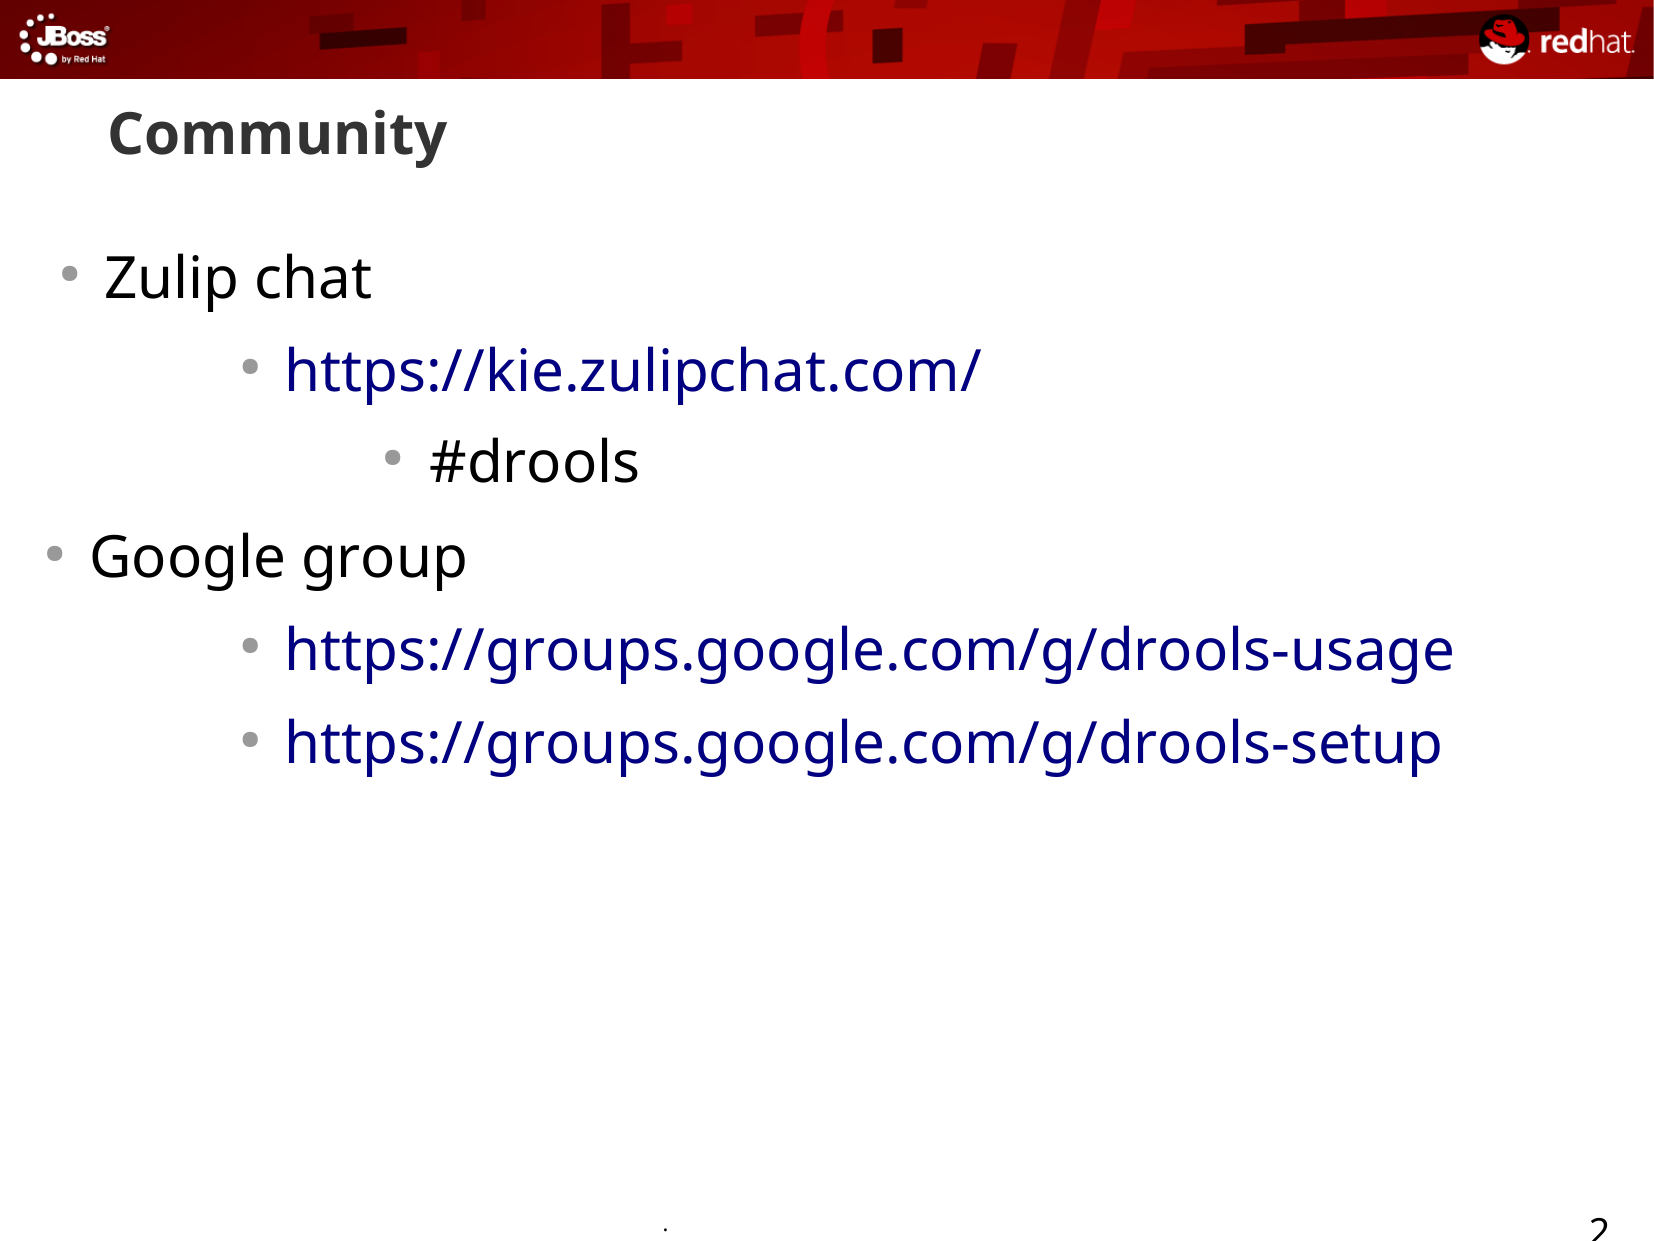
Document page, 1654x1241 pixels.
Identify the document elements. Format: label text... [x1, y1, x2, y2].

picture [0, 0, 1654, 79]
title Community [107, 70, 1329, 193]
list Zulip chat https://kie.zulipchat.com/ #drools Google group https://groups.google.com/g/drools-usage https://groups.google.com/g/drools-setup [29, 235, 1625, 1193]
